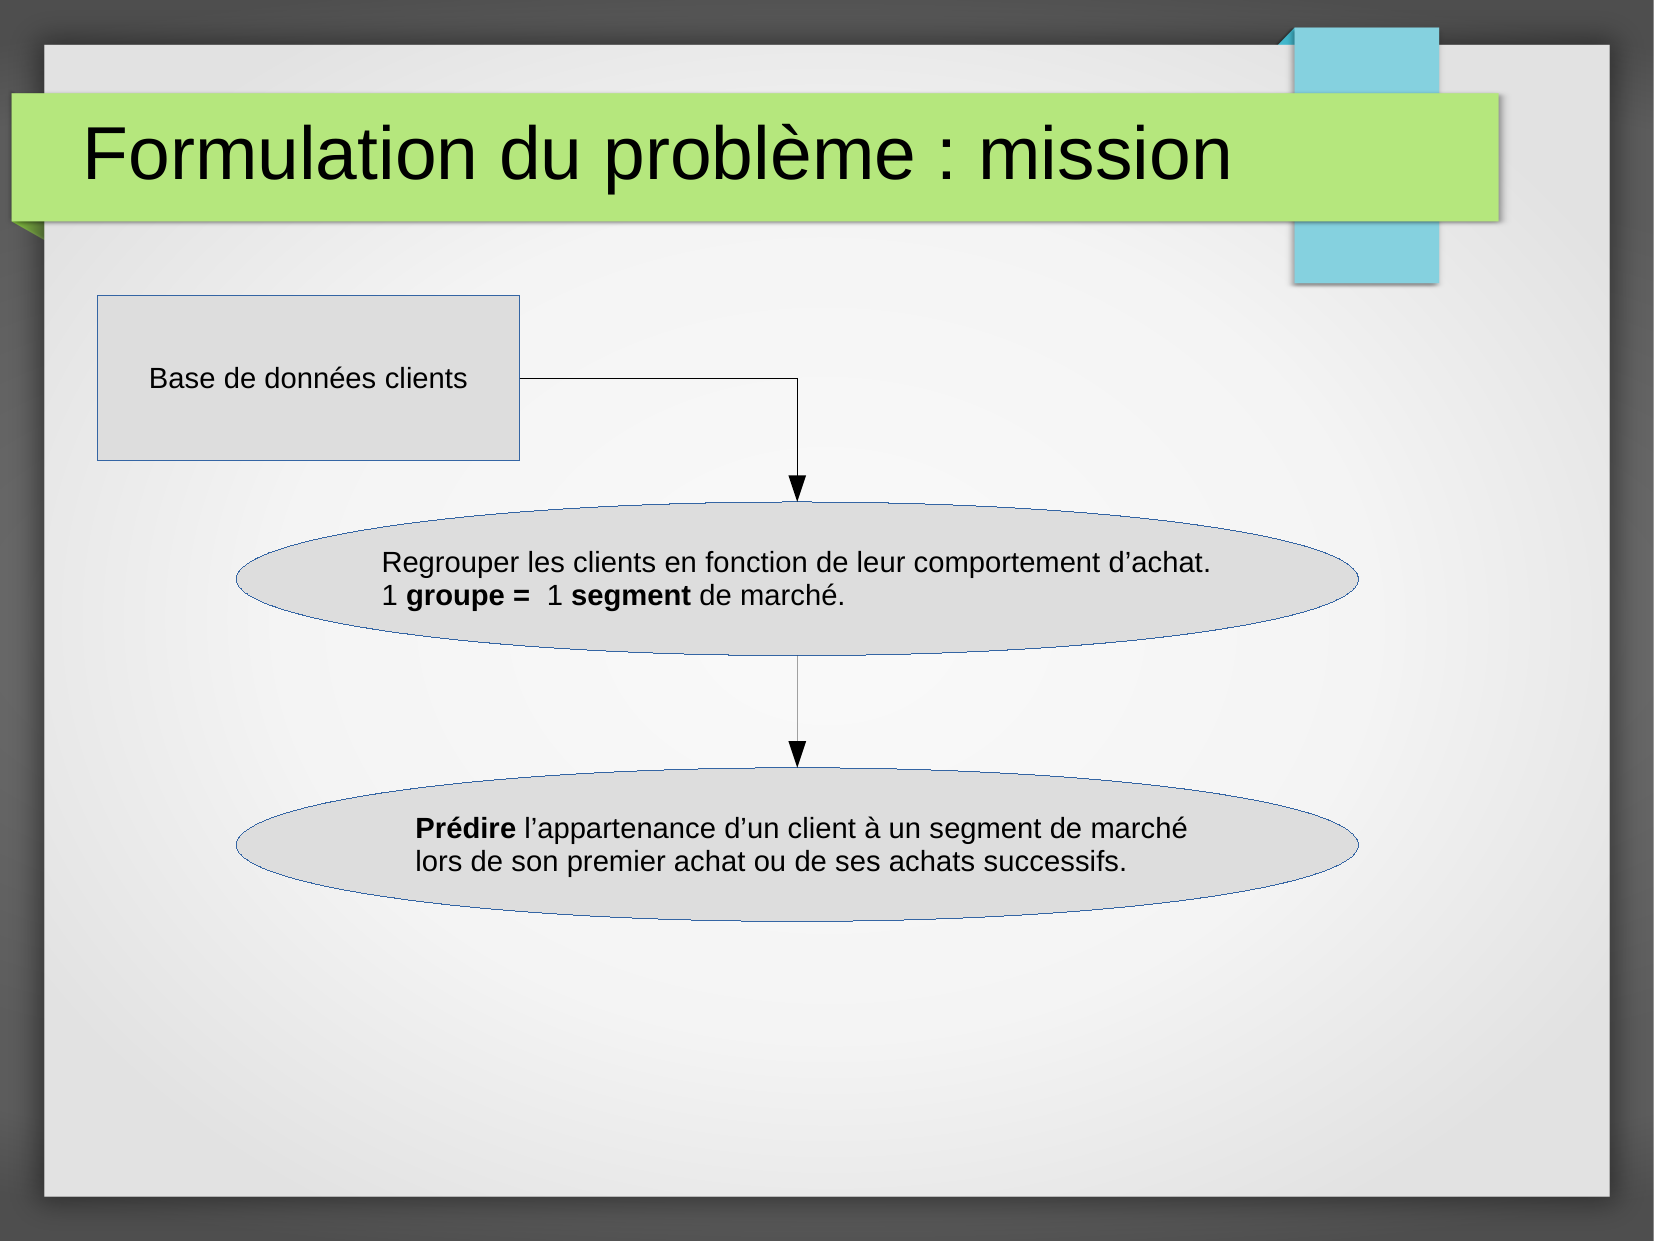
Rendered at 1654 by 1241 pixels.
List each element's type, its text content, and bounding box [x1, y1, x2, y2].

text_box Base de données clients [97, 295, 520, 461]
text_box Regrouper les clients en fonction de leur comportement d’achat. 1 groupe = 1 segment de marché. [236, 501, 1359, 656]
text_box Prédire l’appartenance d’un client à un segment de marché lors de son premier achat ou de ses achats successifs. [236, 767, 1359, 922]
picture [0, 0, 1654, 1241]
title Formulation du problème : mission [82, 94, 1477, 213]
